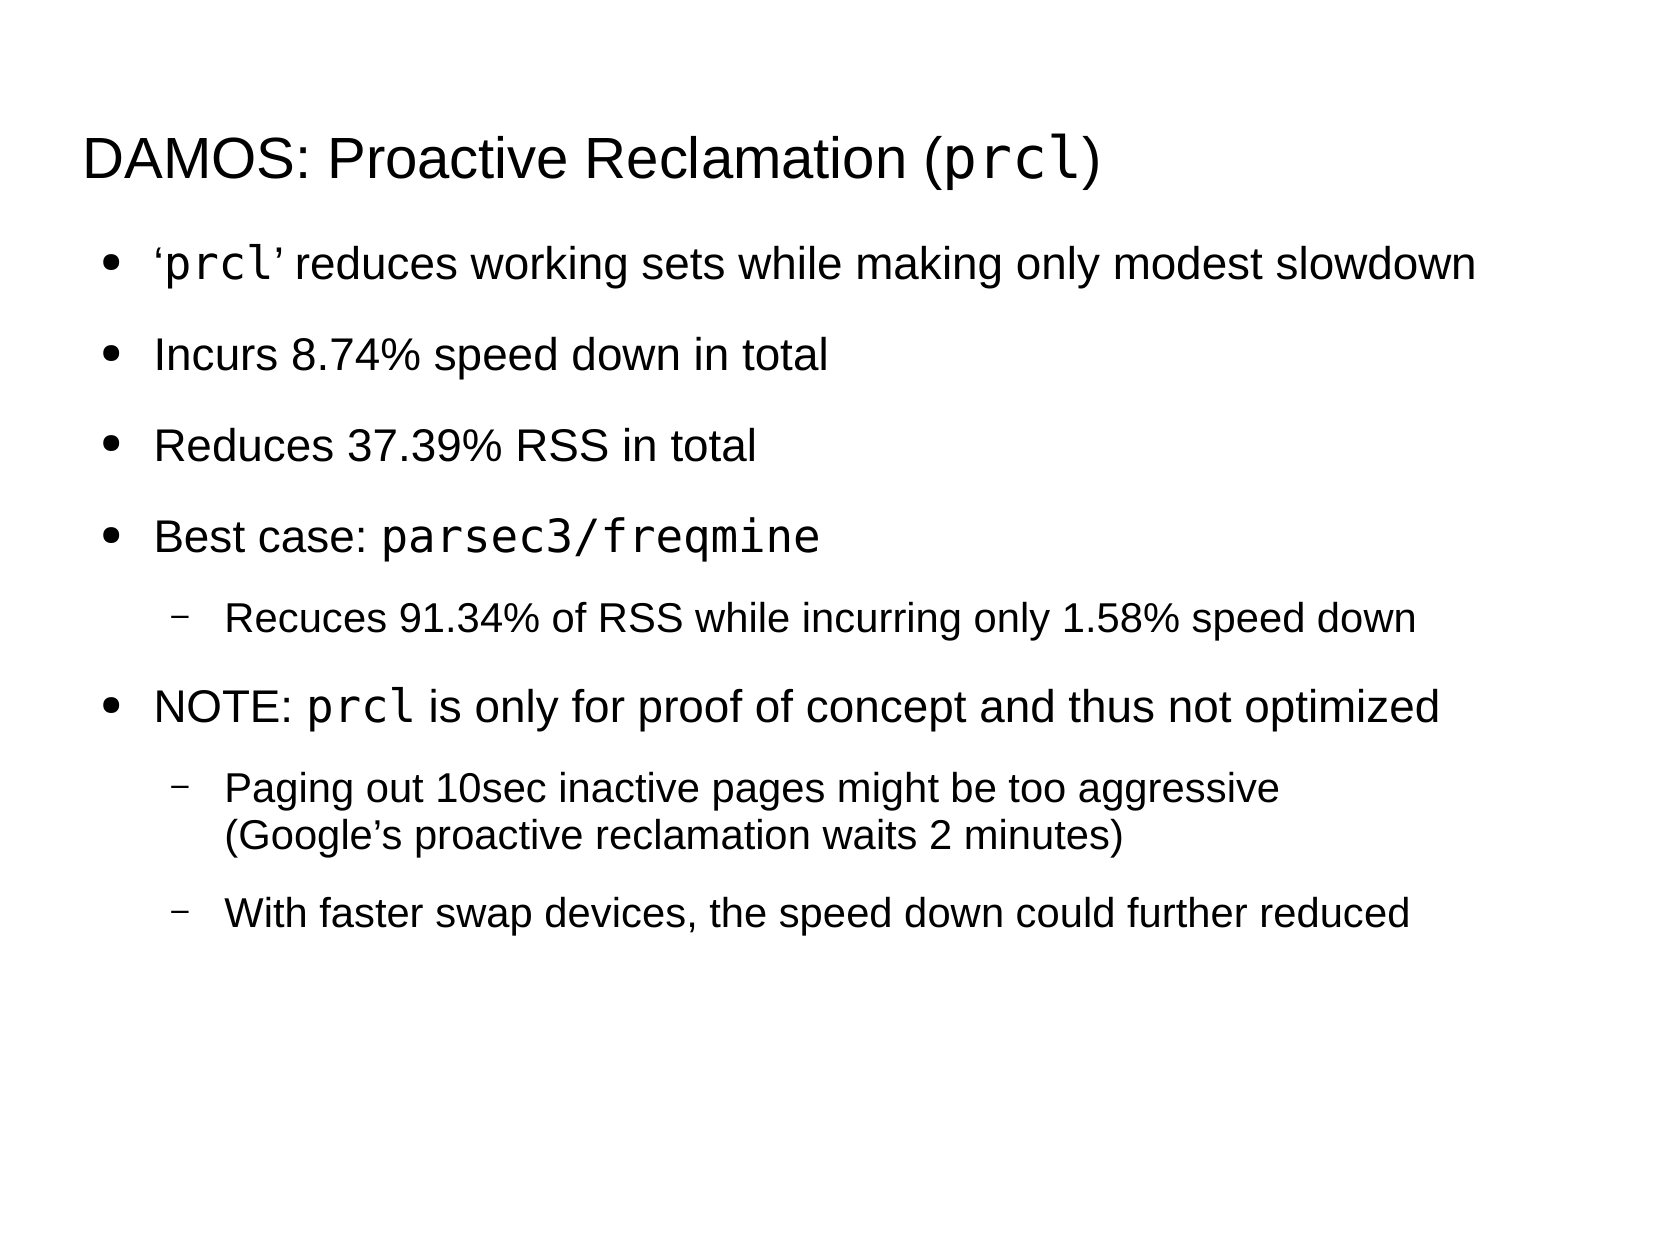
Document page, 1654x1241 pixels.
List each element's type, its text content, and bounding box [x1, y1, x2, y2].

list ‘prcl’ reduces working sets while making only modest slowdown Incurs 8.74% speed down in total Reduces 37.39% RSS in total Best case: parsec3/freqmine Recuces 91.34% of RSS while incurring only 1.58% speed down NOTE: prcl is only for proof of concept and thus not optimized Paging out 10sec inactive pages might be too aggressive (Google’s proactive reclamation waits 2 minutes) With faster swap devices, the speed down could further reduced [82, 236, 1571, 1111]
title DAMOS: Proactive Reclamation (prcl) [82, 108, 1571, 210]
